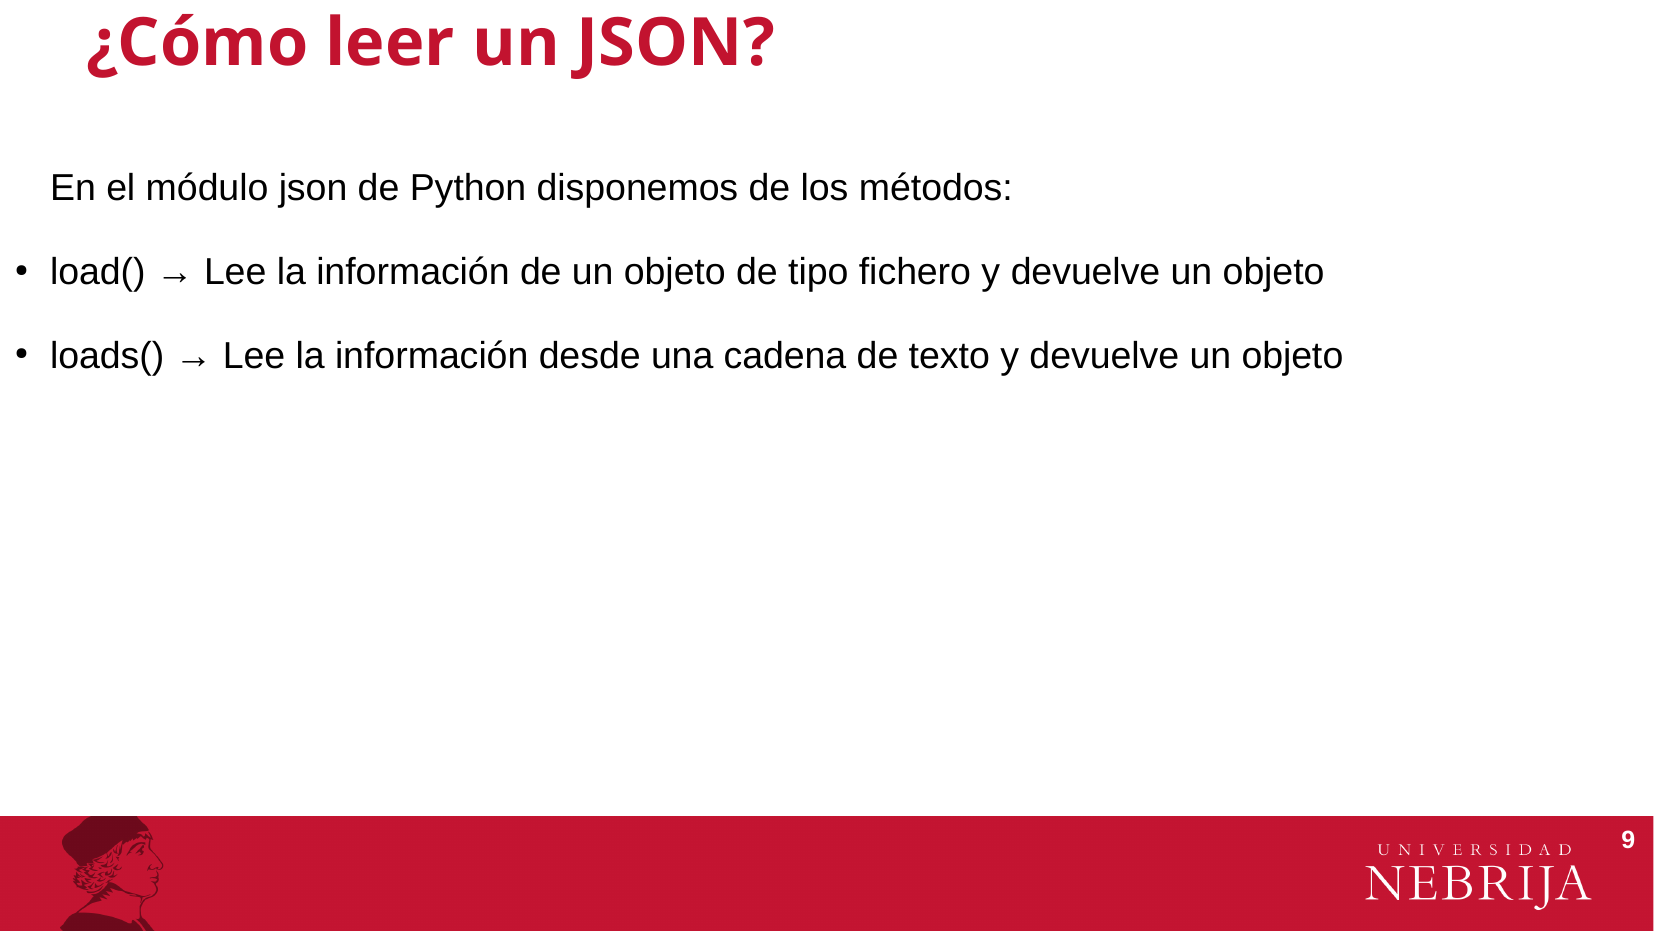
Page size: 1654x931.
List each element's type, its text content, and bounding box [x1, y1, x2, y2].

text_box En el módulo json de Python disponemos de los métodos: load() → Lee la información de un objeto de tipo fichero y devuelve un objeto loads() → Lee la información desde una cadena de texto y devuelve un objeto [0, 112, 1654, 788]
picture [0, 816, 1654, 931]
text_box ¿Cómo leer un JSON? [0, 0, 1650, 87]
